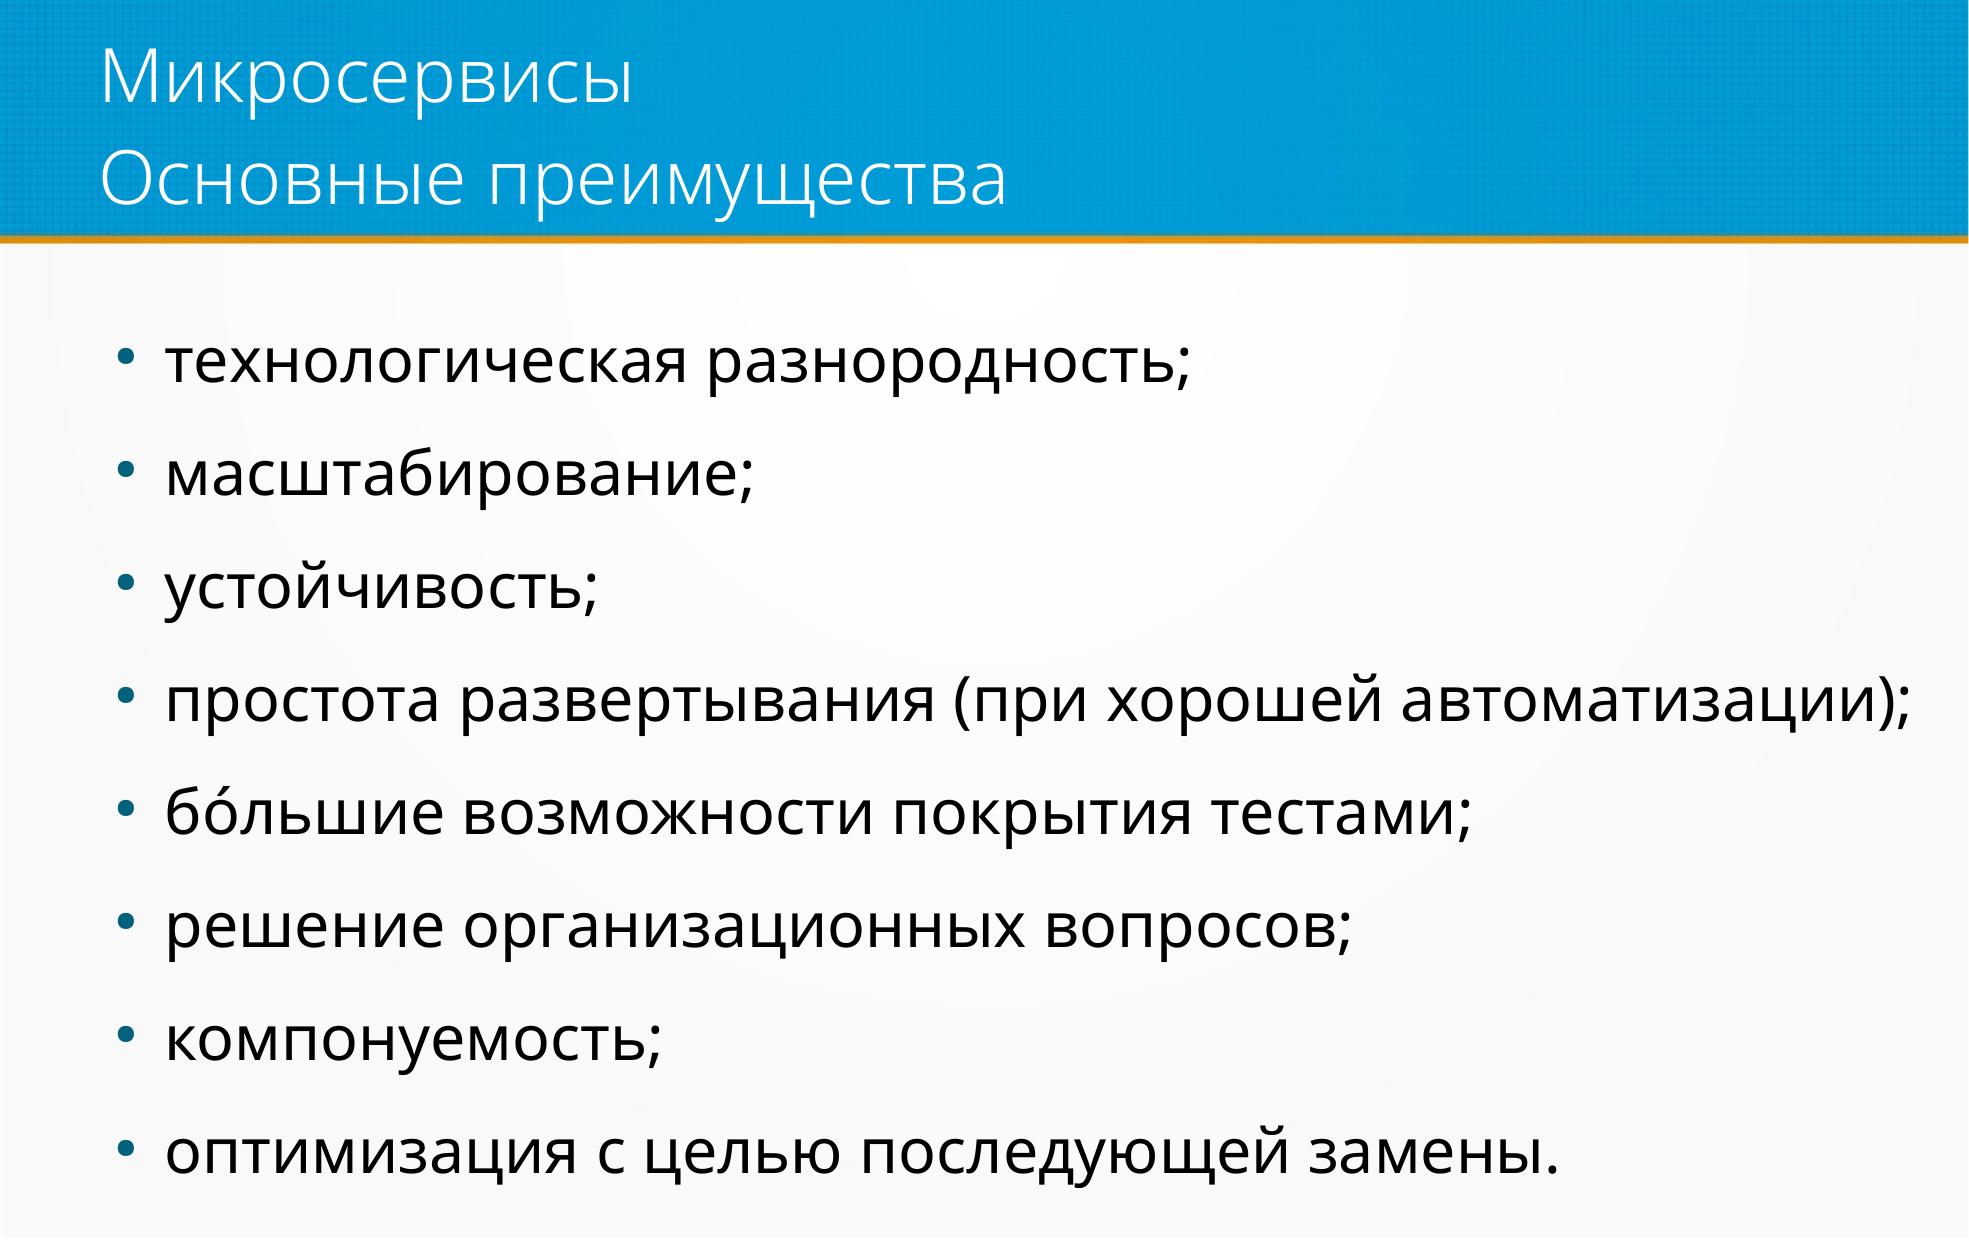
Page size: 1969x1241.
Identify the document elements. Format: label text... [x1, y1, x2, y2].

picture [0, 233, 1969, 1241]
list технологическая разнородность; масштабирование; устойчивость; простота развертывания (при хорошей автоматизации); бóльшие возможности покрытия тестами; решение организационных вопросов; компонуемость; оптимизация с целью последующей замены. [98, 315, 1926, 1217]
title Микросервисы Основные преимущества [98, 19, 1870, 227]
